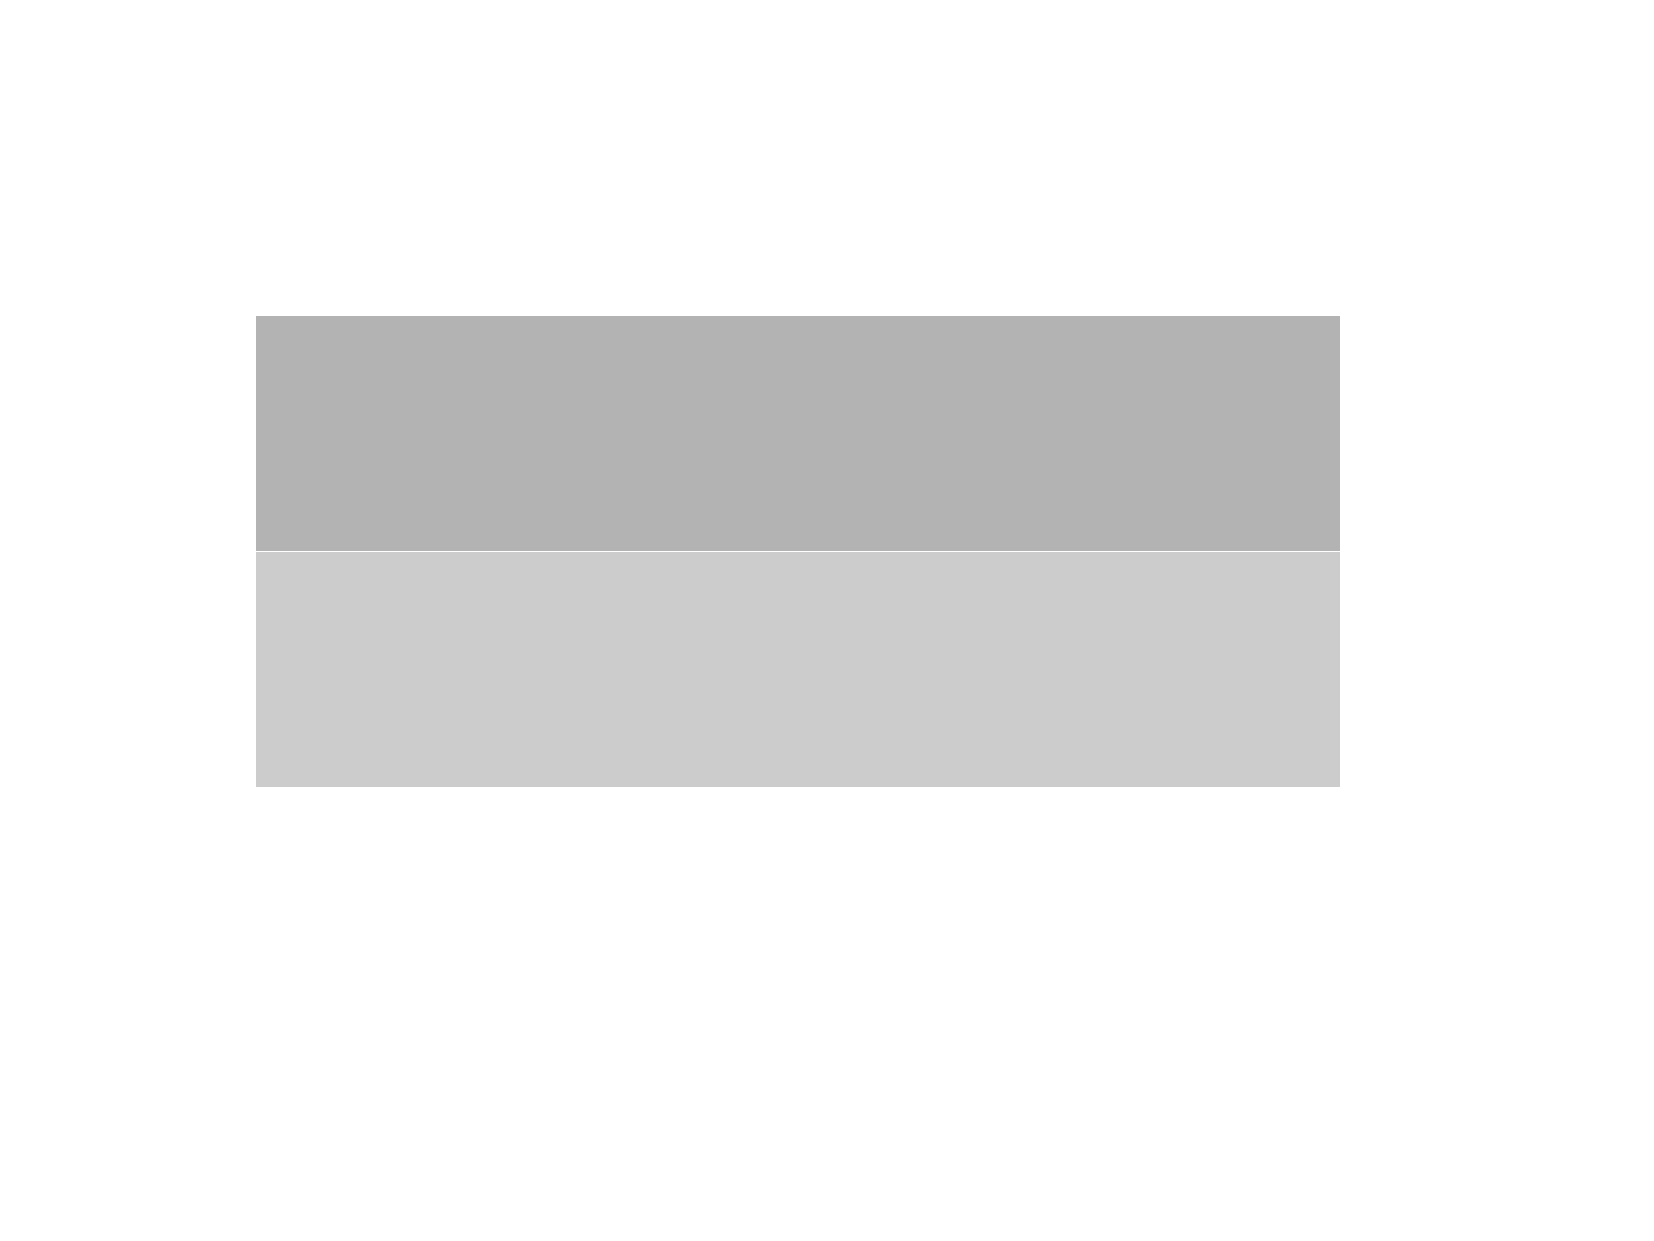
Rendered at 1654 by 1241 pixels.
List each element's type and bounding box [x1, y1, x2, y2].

table_cell [256, 552, 1340, 787]
table_header [256, 316, 1340, 551]
